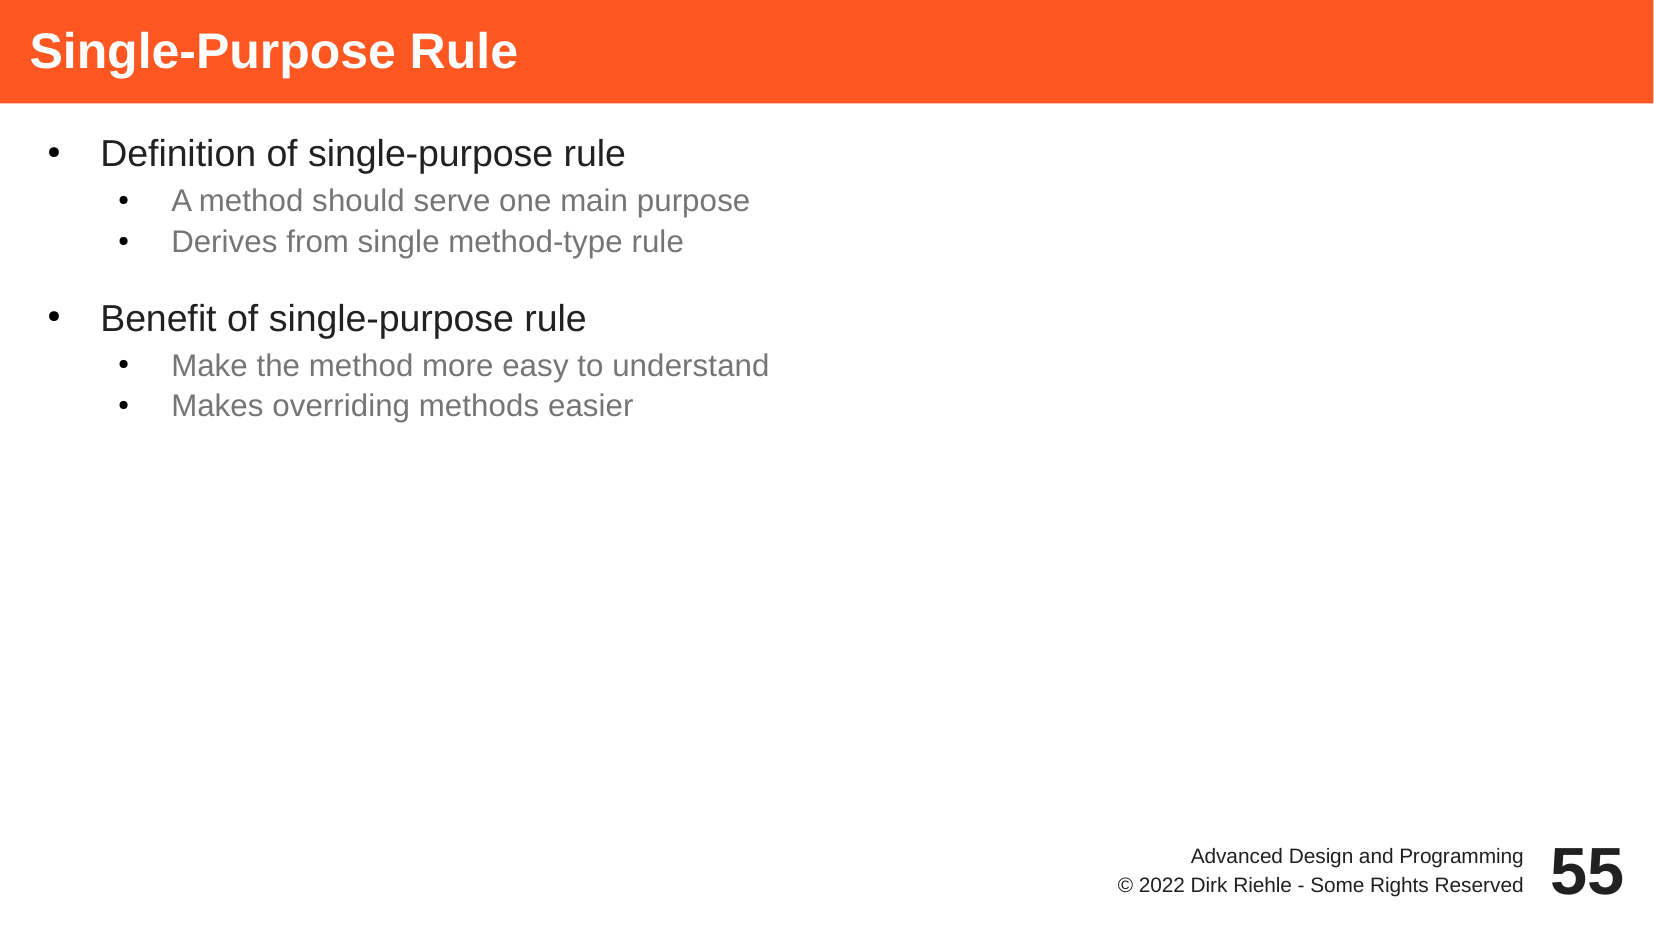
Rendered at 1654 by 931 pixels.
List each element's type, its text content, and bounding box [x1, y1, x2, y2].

title Single-Purpose Rule [0, 0, 1654, 104]
list Definition of single-purpose rule A method should serve one main purpose Derives from single method-type rule Benefit of single-purpose rule Make the method more easy to understand Makes overriding methods easier [29, 132, 1625, 813]
